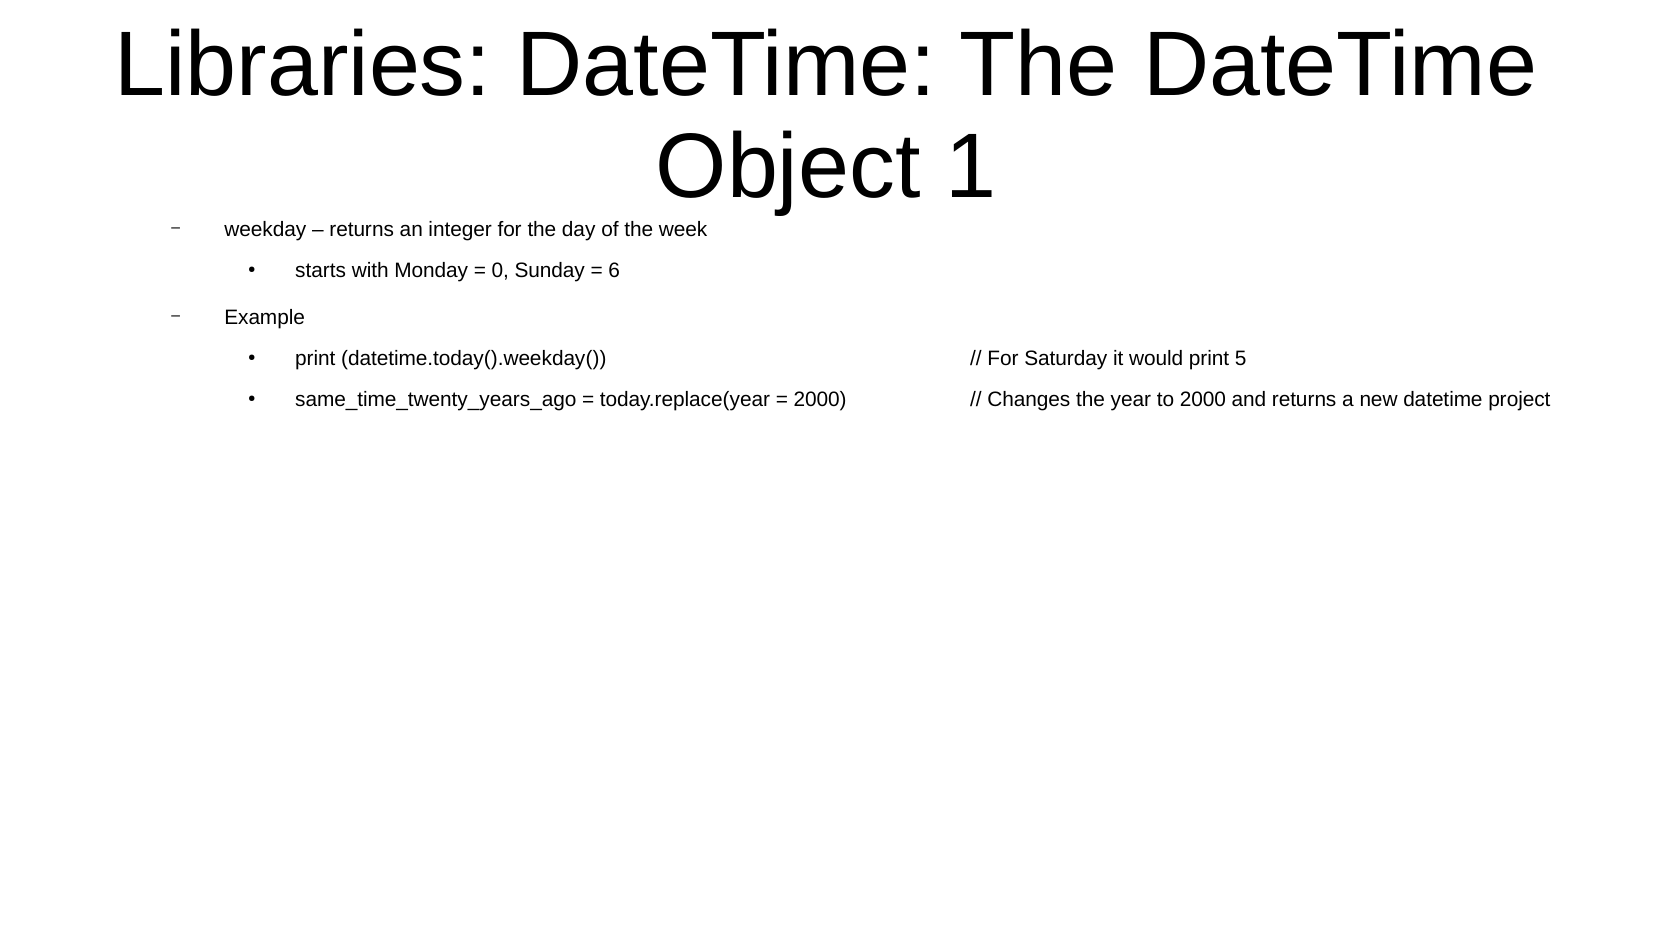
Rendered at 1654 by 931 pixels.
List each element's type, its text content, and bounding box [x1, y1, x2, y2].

list weekday – returns an integer for the day of the week starts with Monday = 0, Sunday = 6 Example print (datetime.today().weekday()) // For Saturday it would print 5 same_time_twenty_years_ago = today.replace(year = 2000) // Changes the year to 2000 and returns a new datetime project [82, 217, 1636, 916]
title Libraries: DateTime: The DateTime Object 1 [82, 12, 1571, 217]
